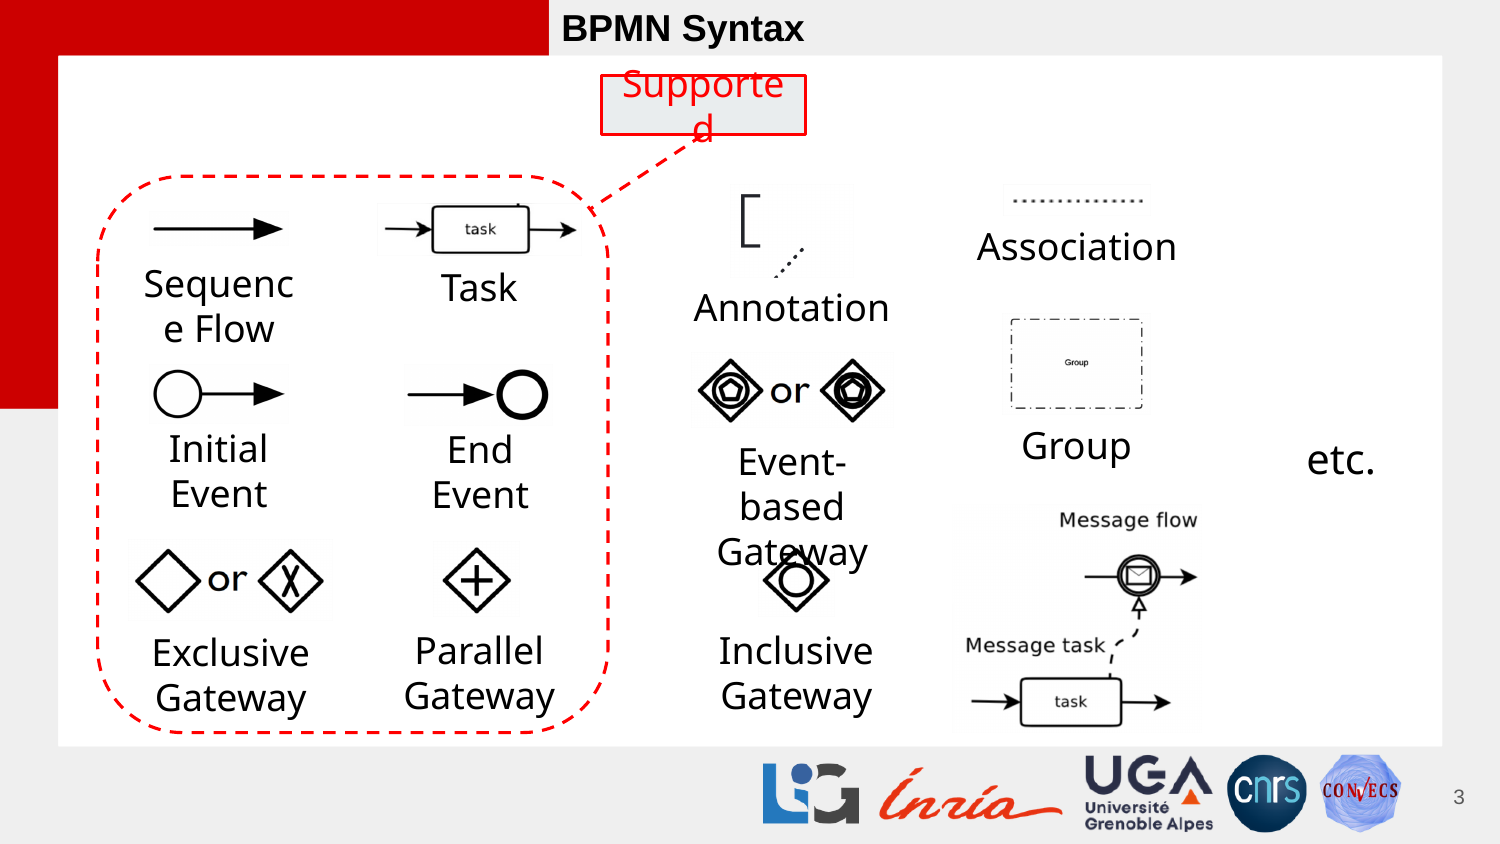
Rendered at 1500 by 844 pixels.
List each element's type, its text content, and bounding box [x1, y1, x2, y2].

text_box Supported [601, 75, 806, 135]
text_box Group [1002, 407, 1151, 483]
slide_number <number> [1389, 764, 1480, 830]
text_box BPMN Syntax [546, 0, 1441, 55]
text_box Association [955, 208, 1199, 284]
text_box Annotation [672, 268, 912, 344]
text_box Sequence Flow [125, 245, 313, 366]
text_box Event-based Gateway [675, 422, 910, 588]
picture [0, 0, 1500, 844]
text_box Task [405, 248, 554, 324]
text_box Initial Event [144, 410, 293, 531]
text_box etc. [1312, 454, 1324, 461]
text_box Exclusive Gateway [121, 613, 340, 734]
text_box etc. [1291, 418, 1403, 470]
text_box Inclusive Gateway [687, 612, 906, 733]
text_box Parallel Gateway [370, 612, 589, 733]
text_box End Event [406, 411, 555, 532]
